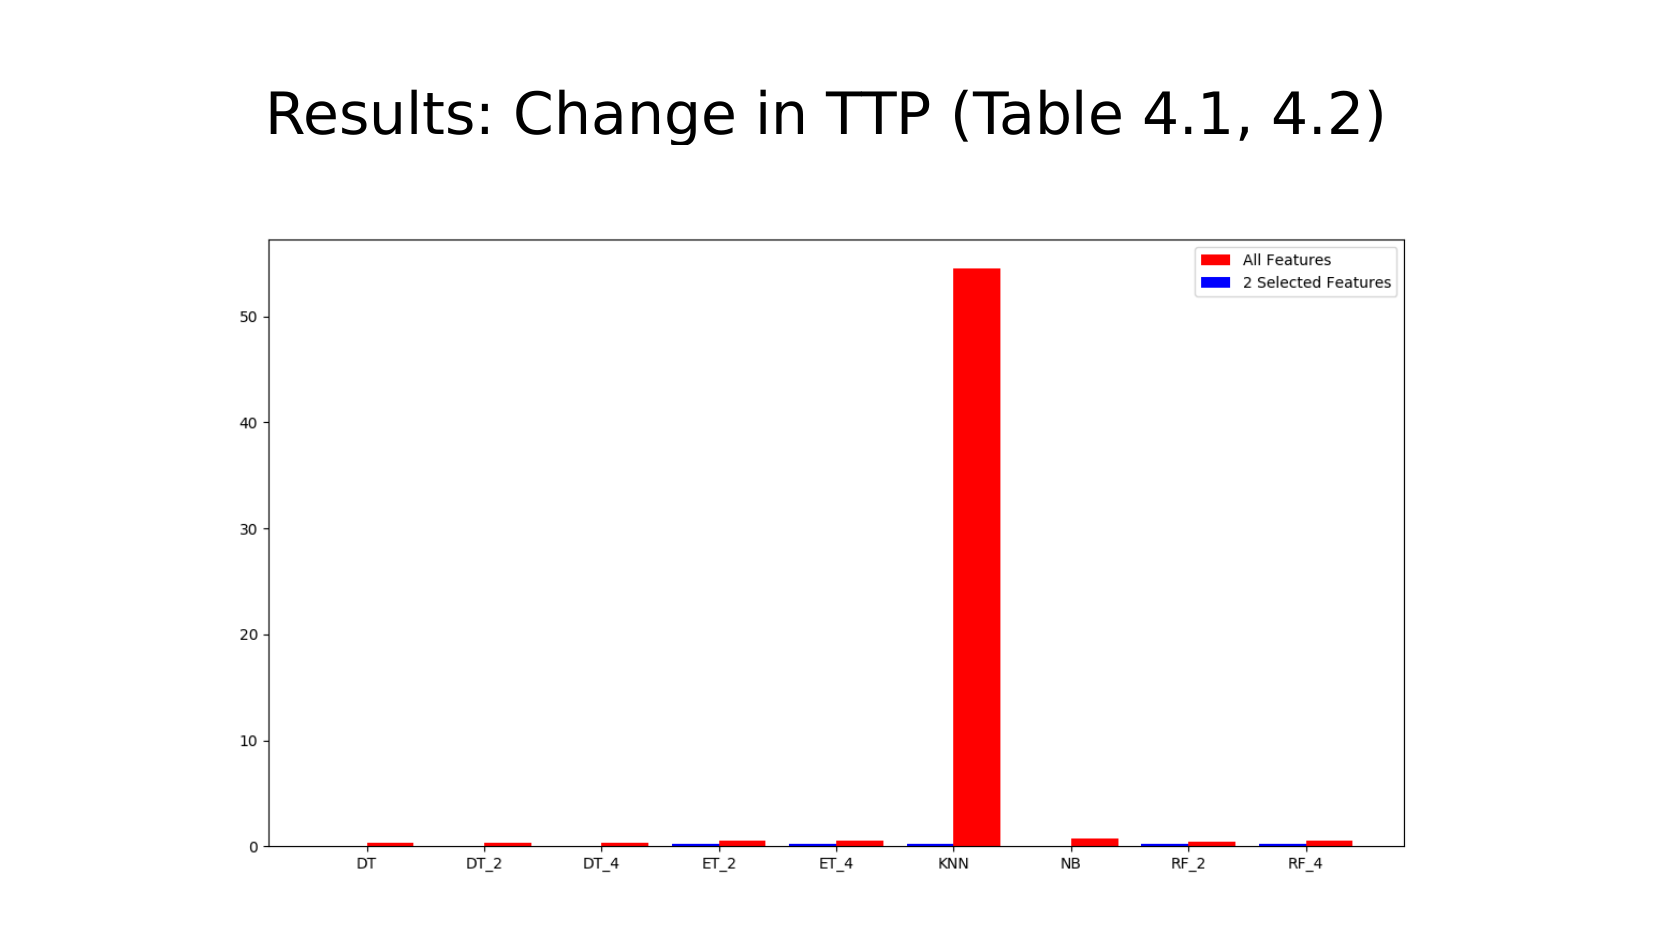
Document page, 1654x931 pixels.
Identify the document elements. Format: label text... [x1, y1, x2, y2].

picture [85, 145, 1551, 931]
title Results: Change in TTP (Table 4.1, 4.2) [82, 37, 1571, 193]
